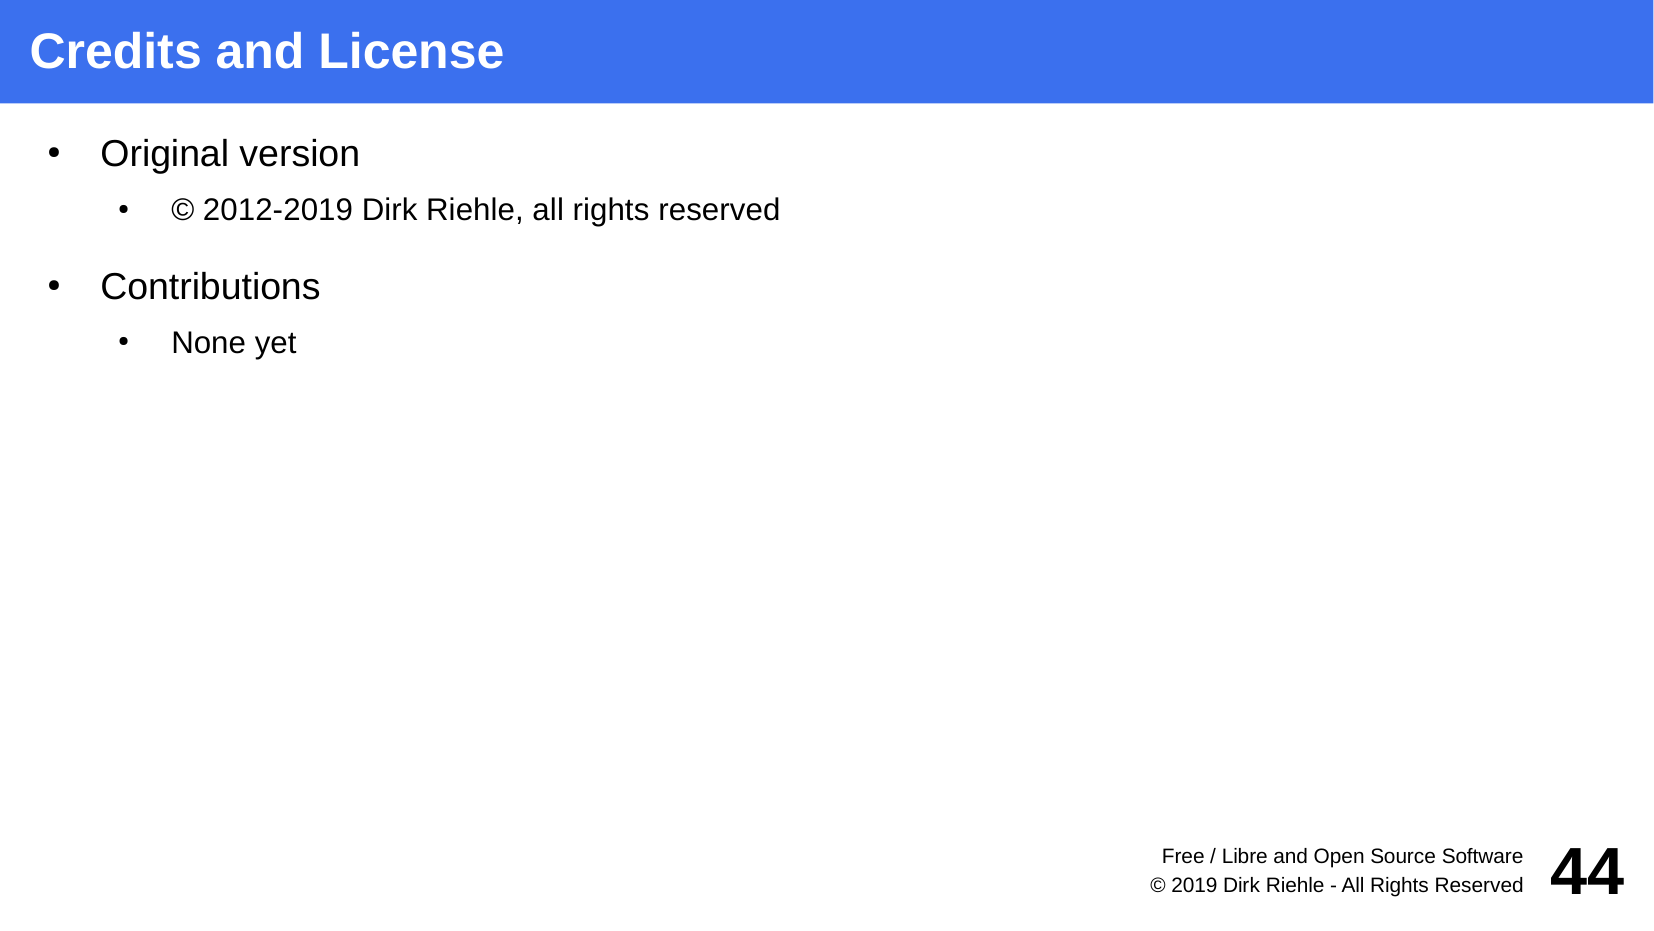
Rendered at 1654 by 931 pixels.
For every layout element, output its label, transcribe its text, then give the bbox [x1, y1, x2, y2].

list Original version © 2012-2019 Dirk Riehle, all rights reserved Contributions None yet [29, 132, 1625, 813]
title Credits and License [0, 0, 1654, 104]
